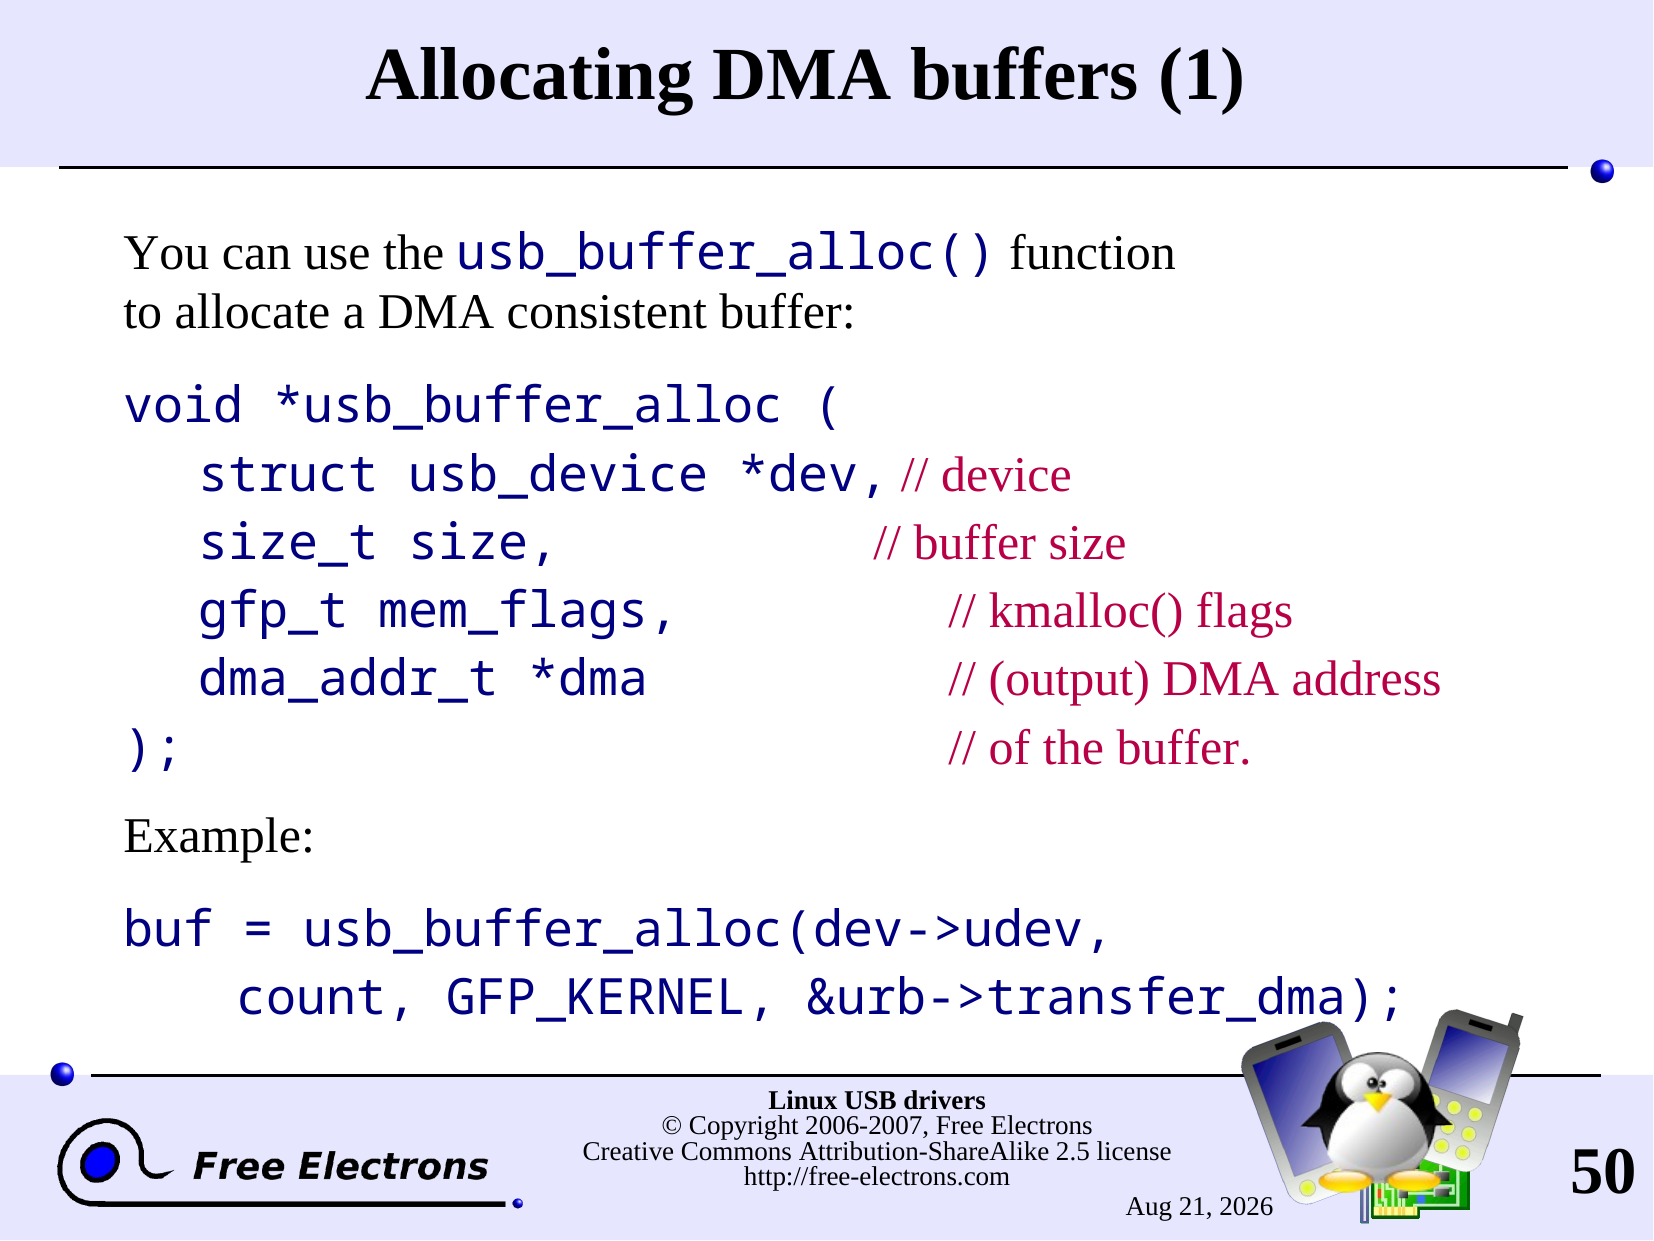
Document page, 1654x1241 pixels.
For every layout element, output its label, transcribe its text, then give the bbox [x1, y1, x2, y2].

picture [1231, 1066, 1521, 1241]
picture [50, 1107, 527, 1216]
title Allocating DMA buffers (1) [60, 25, 1551, 124]
list You can use the usb_buffer_alloc() function to allocate a DMA consistent buffer: void *usb_buffer_alloc ( struct usb_device *dev, // device size_t size, // buffer size gfp_t mem_flags, // kmalloc() flags dma_addr_t *dma // (output) DMA address ); // of the buffer. Example: buf = usb_buffer_alloc(dev->udev, count, GFP_KERNEL, &urb->transfer_dma); [105, 216, 1565, 1066]
